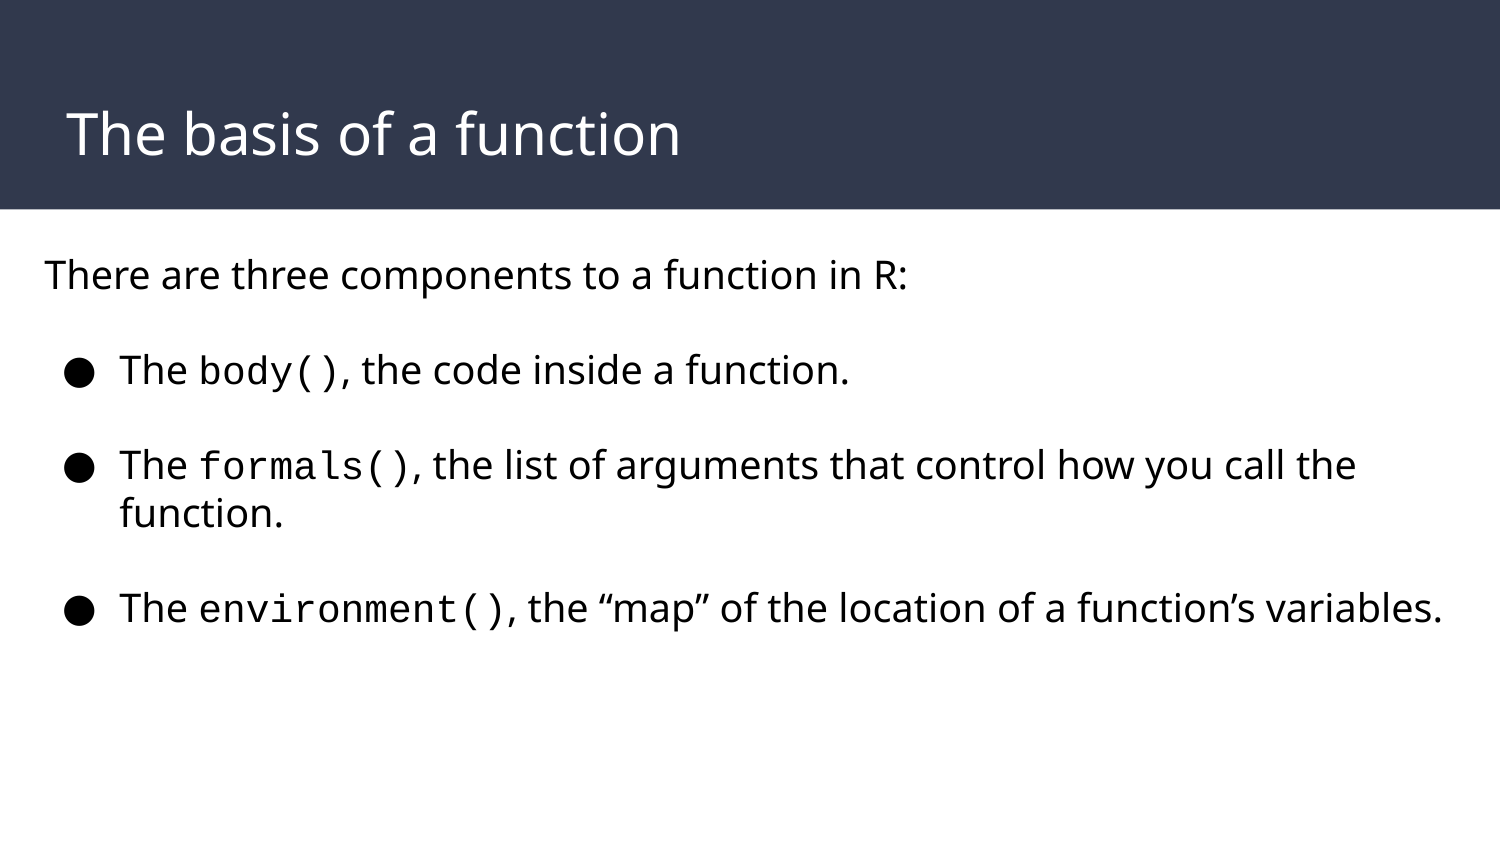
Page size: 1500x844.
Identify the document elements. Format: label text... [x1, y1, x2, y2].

title The basis of a function [51, 82, 1449, 185]
text_box There are three components to a function in R: The body(), the code inside a function. The formals(), the list of arguments that control how you call the function. The environment(), the “map” of the location of a function’s variables. [29, 235, 1470, 814]
